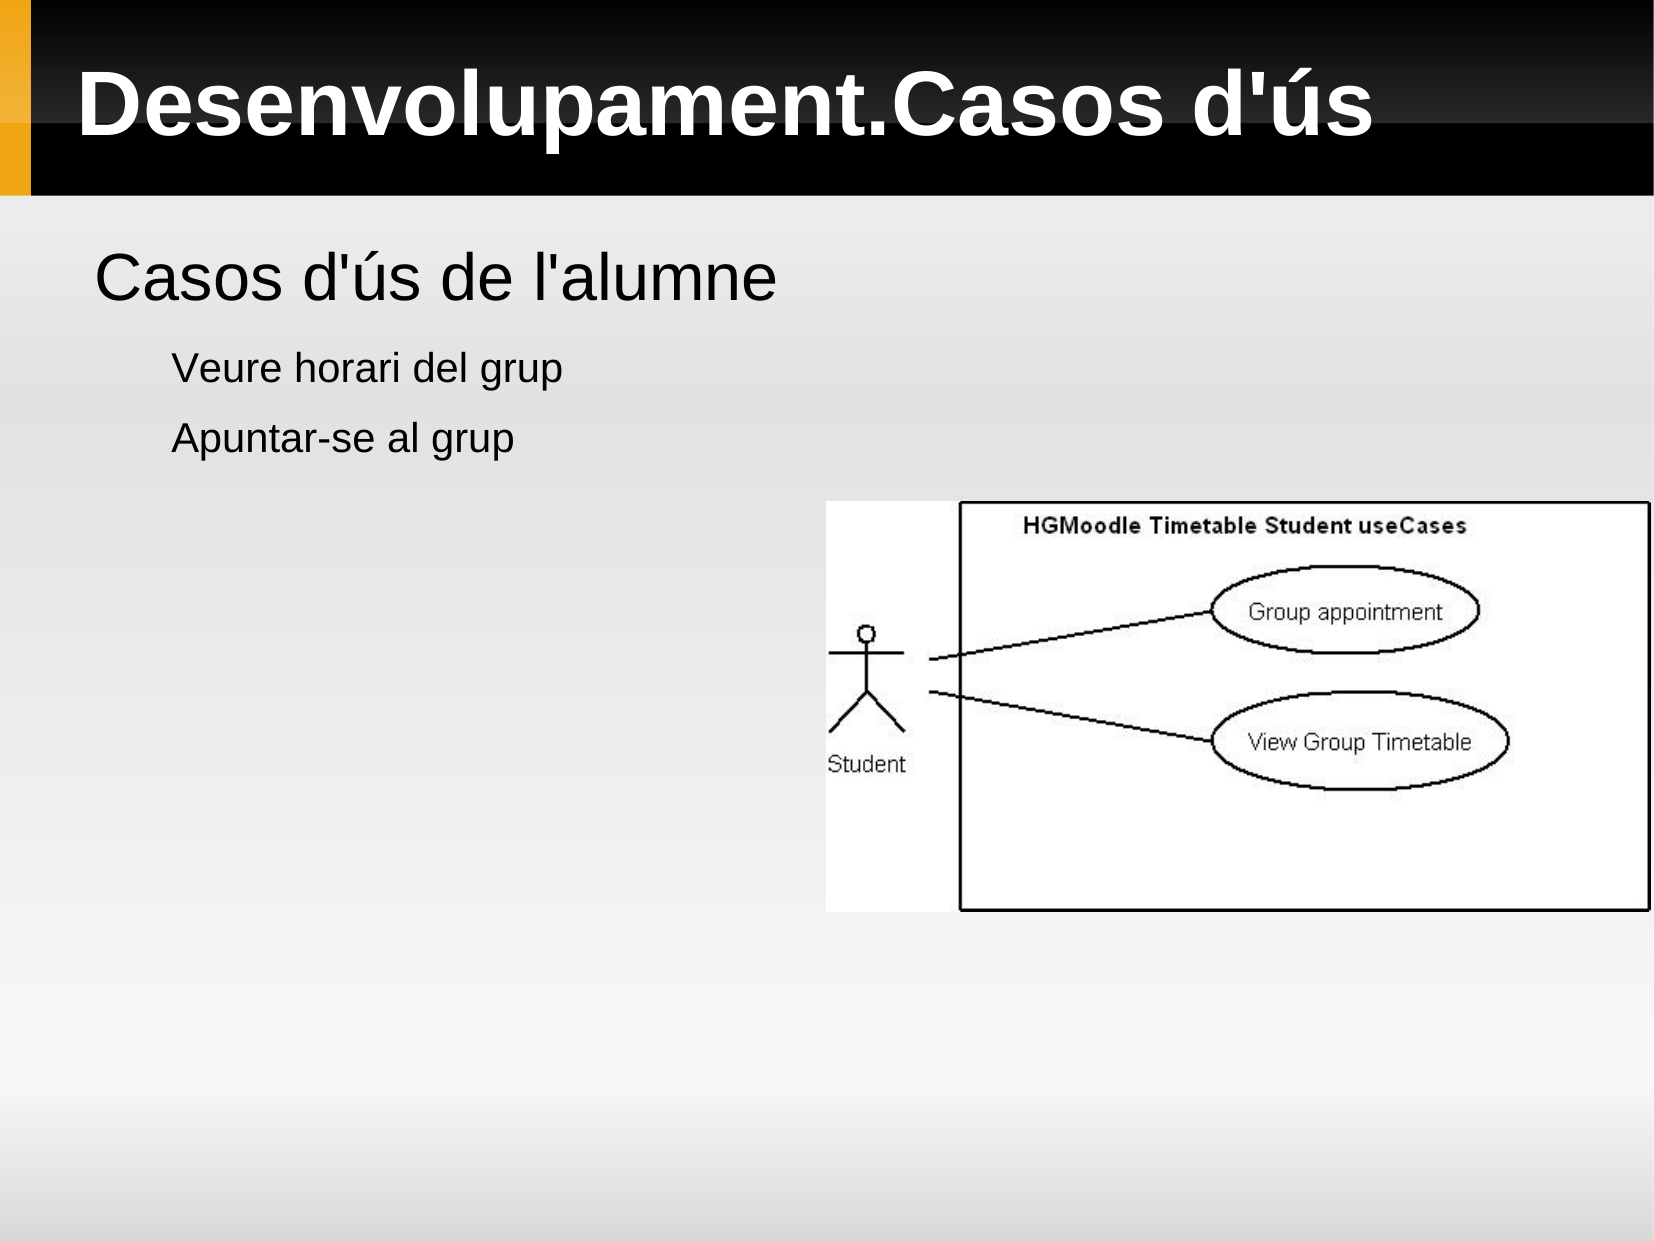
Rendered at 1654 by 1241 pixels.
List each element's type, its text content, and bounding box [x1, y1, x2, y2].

picture [0, 0, 1654, 1241]
title Desenvolupament.Casos d'ús [76, 0, 1565, 208]
list Casos d'ús de l'alumne Veure horari del grup Apuntar-se al grup [76, 240, 1270, 461]
